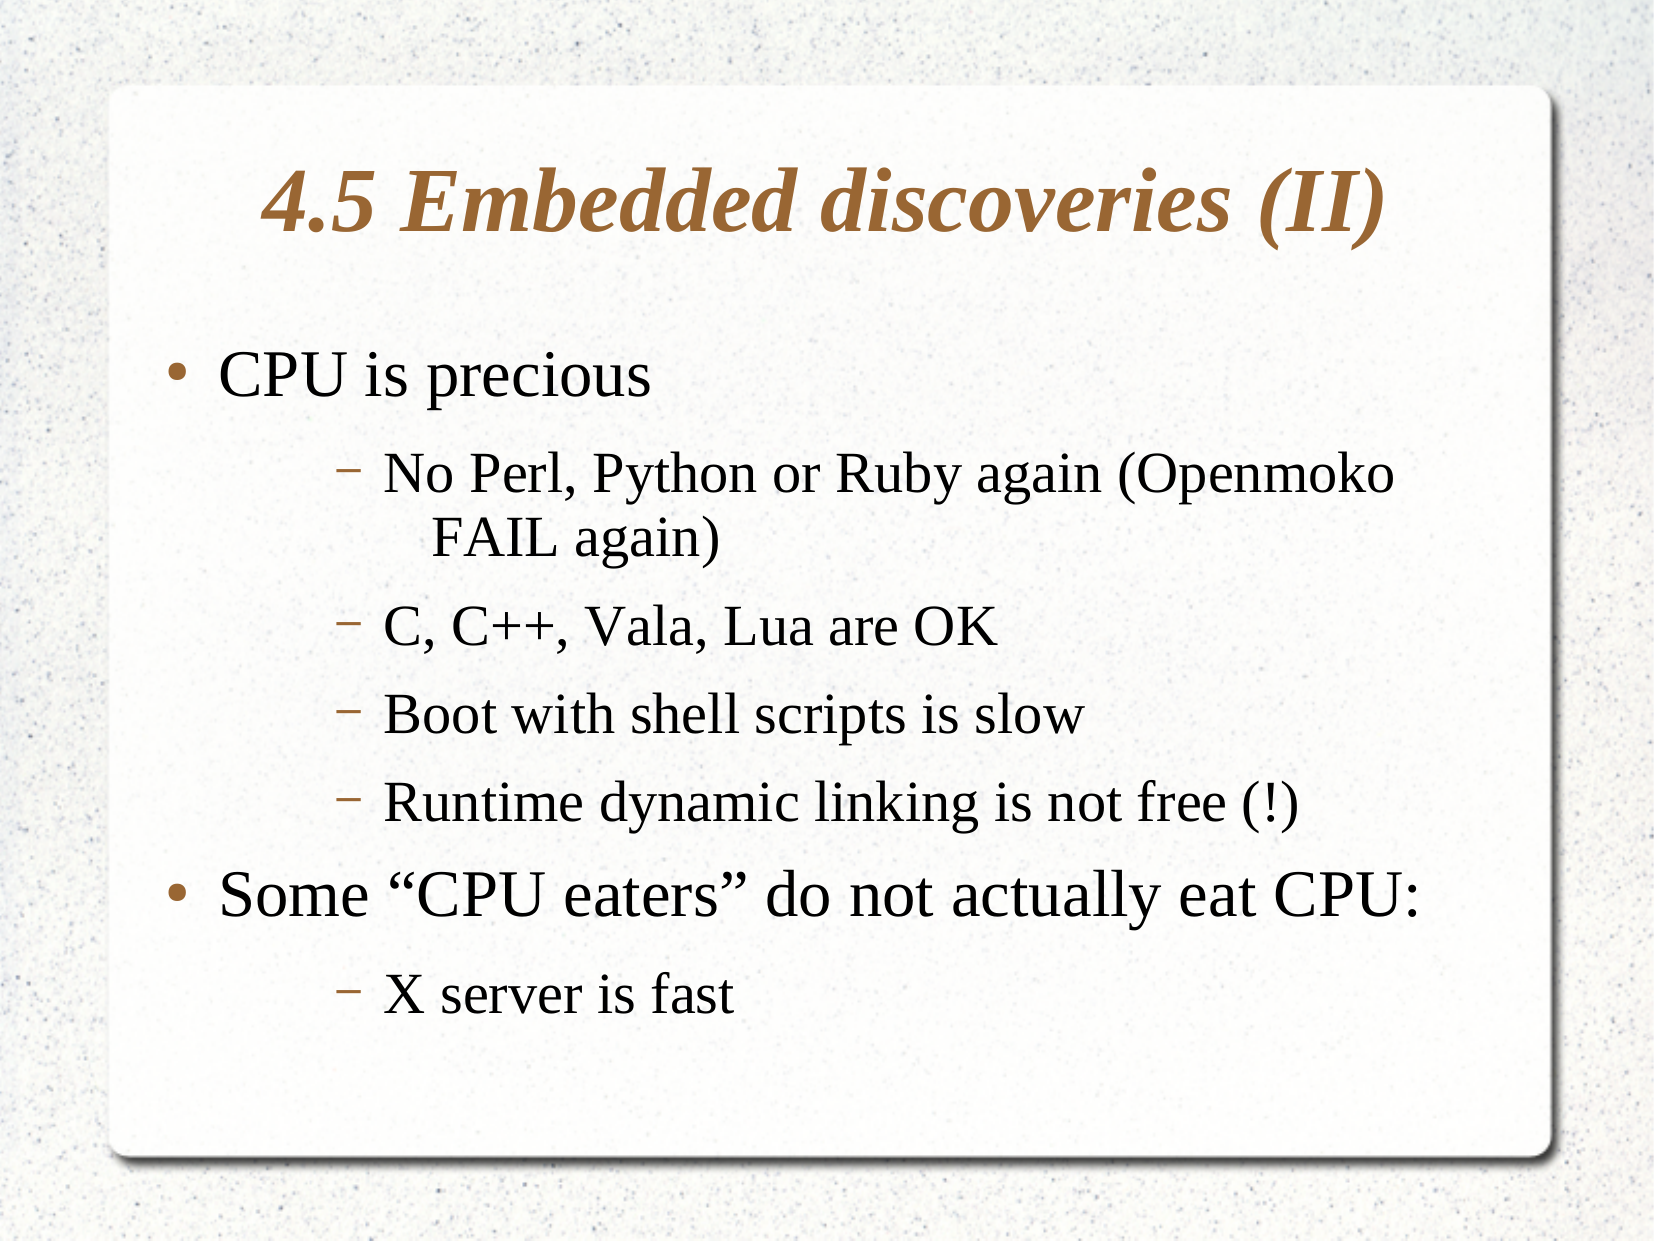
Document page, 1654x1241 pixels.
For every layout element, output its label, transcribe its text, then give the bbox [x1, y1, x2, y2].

list CPU is precious No Perl, Python or Ruby again (Openmoko FAIL again) C, C++, Vala, Lua are OK Boot with shell scripts is slow Runtime dynamic linking is not free (!) Some “CPU eaters” do not actually eat CPU: X server is fast [147, 336, 1506, 1141]
picture [0, 0, 1654, 1241]
title 4.5 Embedded discoveries (II) [118, 104, 1536, 297]
